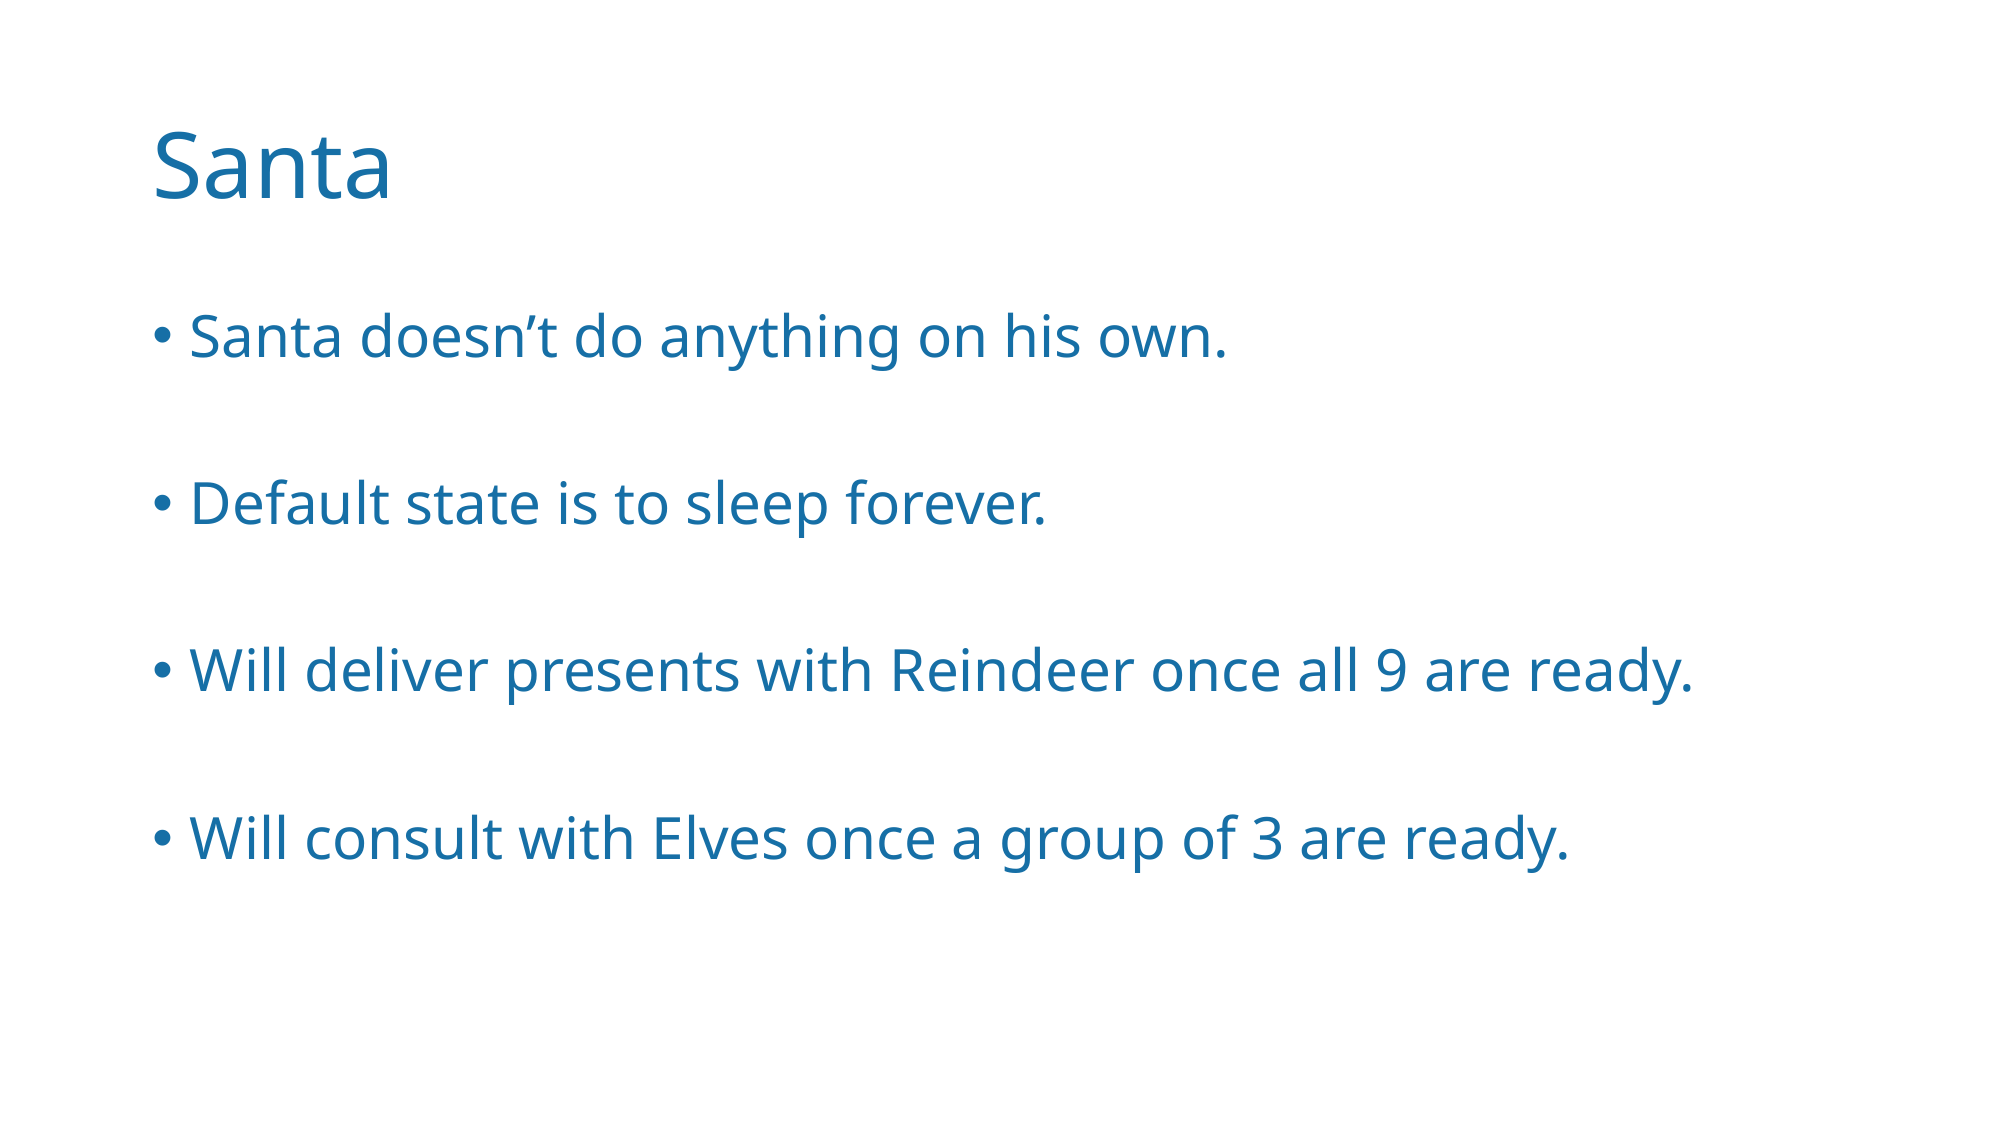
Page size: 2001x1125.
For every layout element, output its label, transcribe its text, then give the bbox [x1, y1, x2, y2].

list Santa doesn’t do anything on his own. Default state is to sleep forever. Will deliver presents with Reindeer once all 9 are ready. Will consult with Elves once a group of 3 are ready. [137, 299, 1863, 1014]
title Santa [137, 59, 1863, 278]
